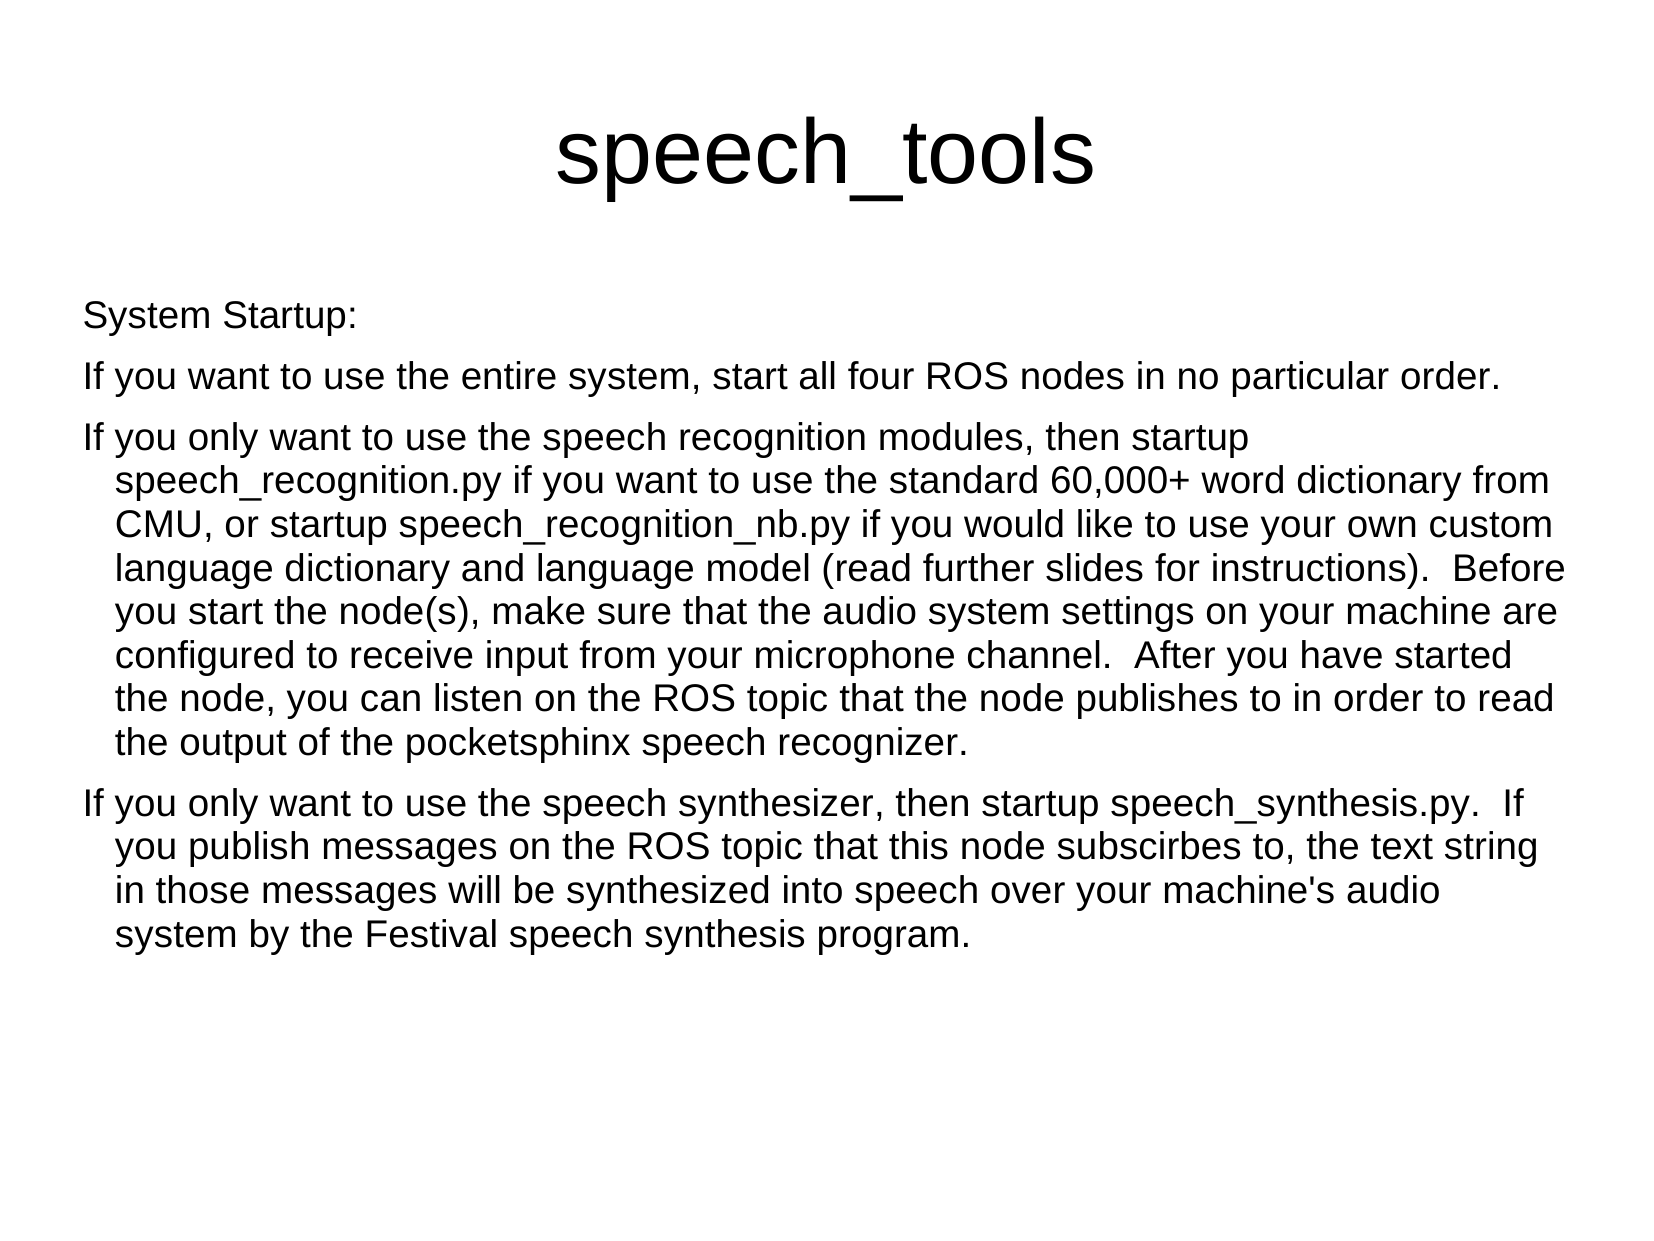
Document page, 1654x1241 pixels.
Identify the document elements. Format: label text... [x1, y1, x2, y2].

list System Startup: If you want to use the entire system, start all four ROS nodes in no particular order. If you only want to use the speech recognition modules, then startup speech_recognition.py if you want to use the standard 60,000+ word dictionary from CMU, or startup speech_recognition_nb.py if you would like to use your own custom language dictionary and language model (read further slides for instructions). Before you start the node(s), make sure that the audio system settings on your machine are configured to receive input from your microphone channel. After you have started the node, you can listen on the ROS topic that the node publishes to in order to read the output of the pocketsphinx speech recognizer. If you only want to use the speech synthesizer, then startup speech_synthesis.py. If you publish messages on the ROS topic that this node subscirbes to, the text string in those messages will be synthesized into speech over your machine's audio system by the Festival speech synthesis program. [82, 290, 1571, 1010]
title speech_tools [82, 49, 1571, 257]
